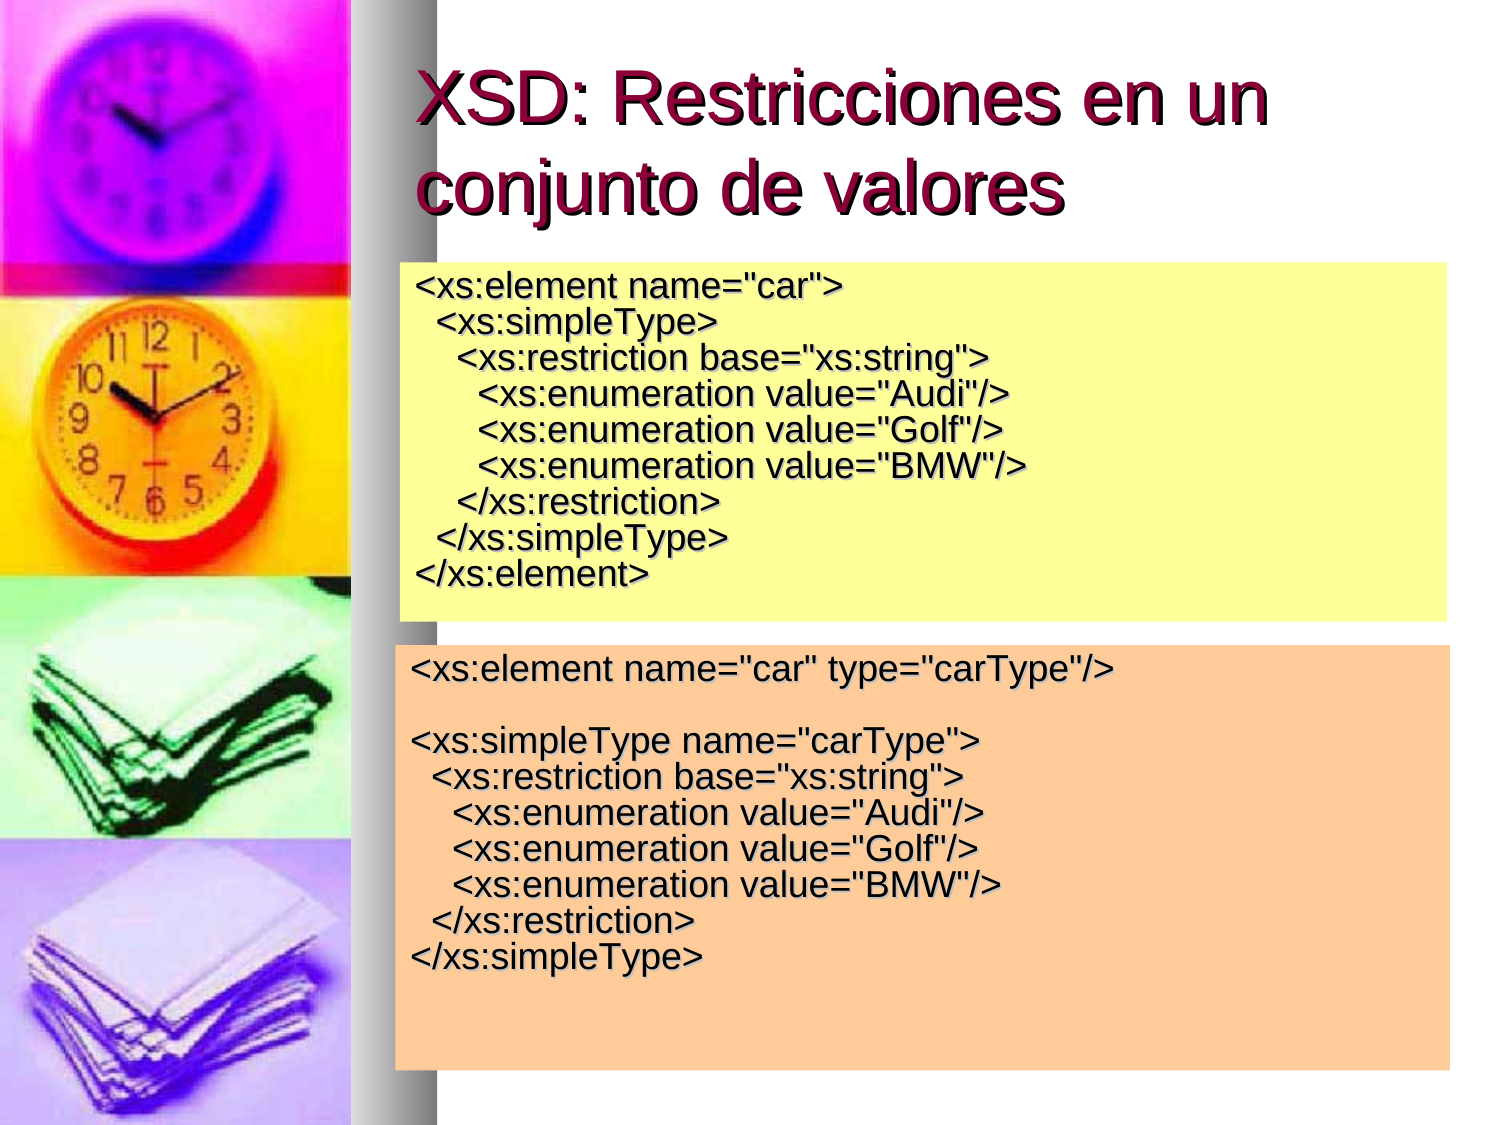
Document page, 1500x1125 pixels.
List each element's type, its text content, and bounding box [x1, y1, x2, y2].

title XSD: Restricciones en un conjunto de valores [399, 37, 1450, 238]
list <xs:element name="car"> <xs:simpleType> <xs:restriction base="xs:string"> <xs:enumeration value="Audi"/> <xs:enumeration value="Golf"/> <xs:enumeration value="BMW"/> </xs:restriction> </xs:simpleType> </xs:element> [399, 262, 1447, 622]
picture [0, 0, 351, 1125]
list <xs:element name="car" type="carType"/> <xs:simpleType name="carType"> <xs:restriction base="xs:string"> <xs:enumeration value="Audi"/> <xs:enumeration value="Golf"/> <xs:enumeration value="BMW"/> </xs:restriction> </xs:simpleType> [395, 645, 1450, 1071]
